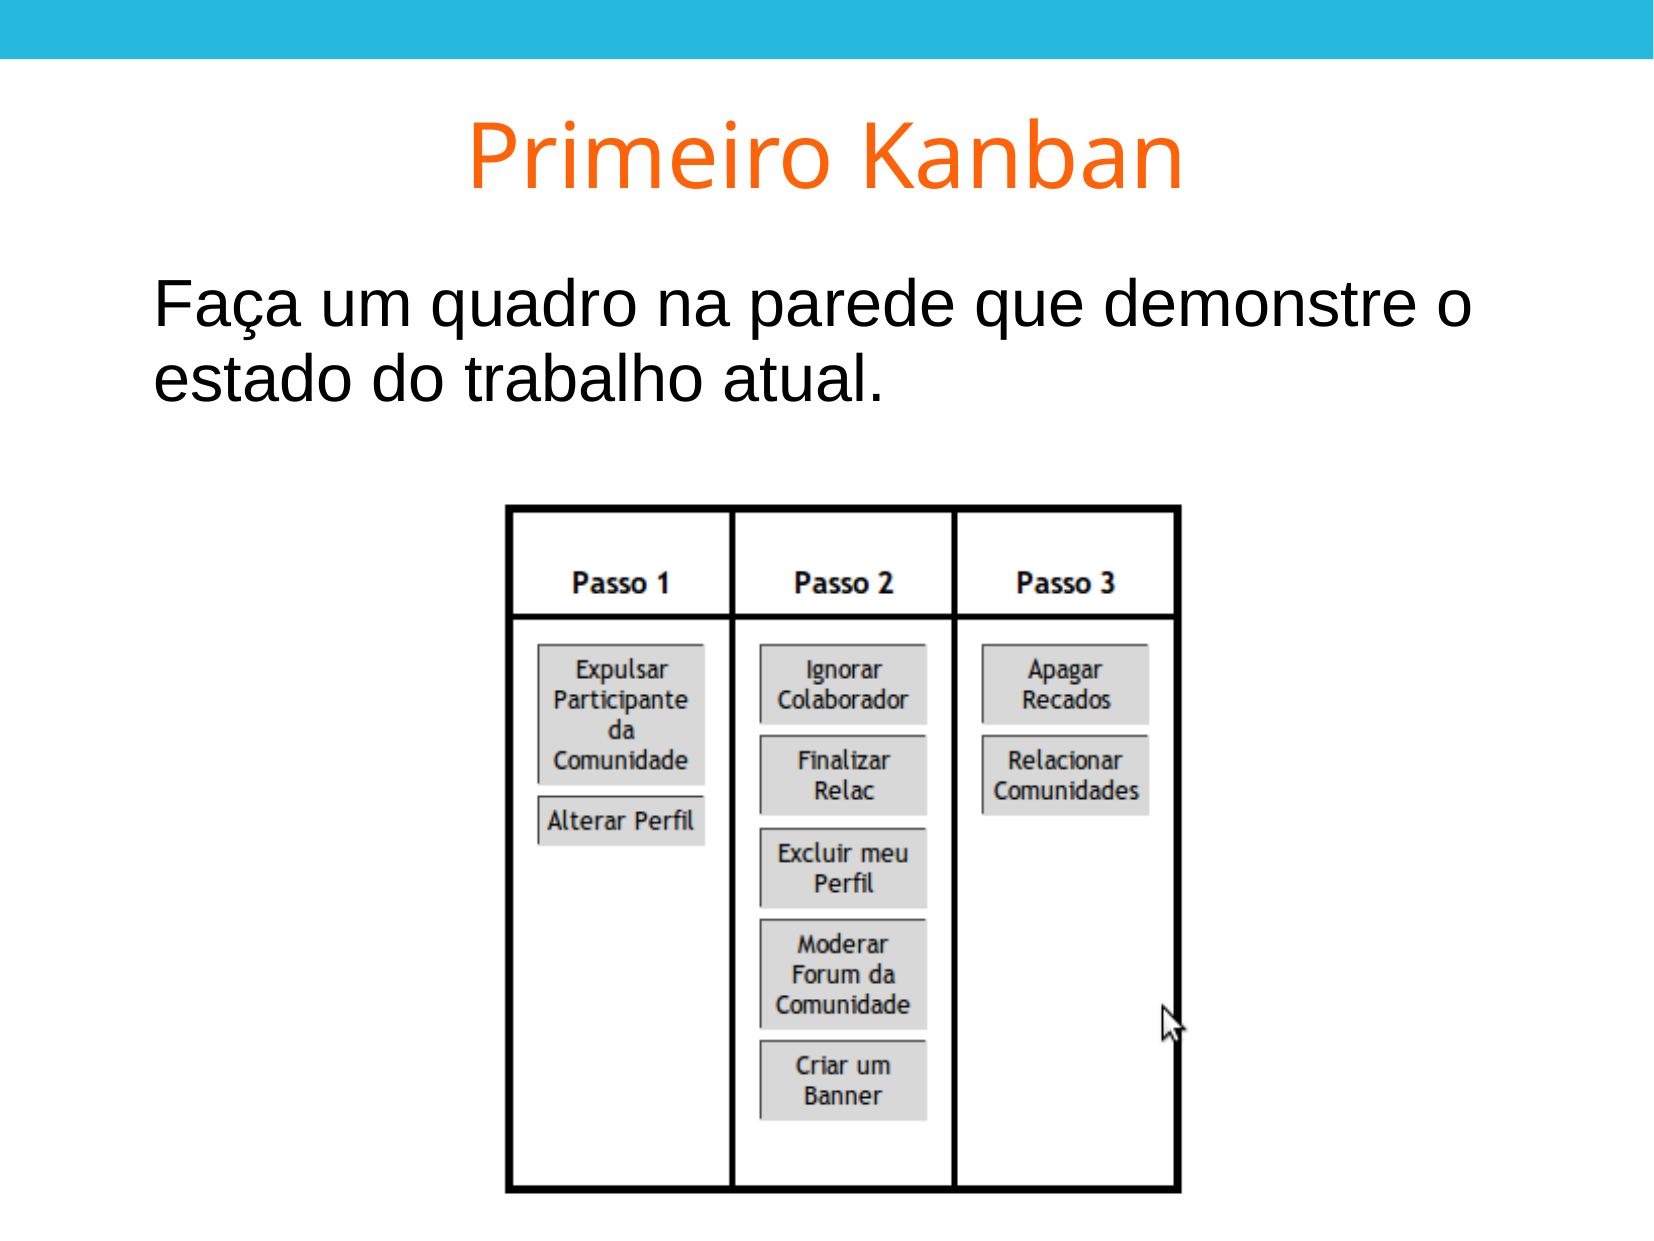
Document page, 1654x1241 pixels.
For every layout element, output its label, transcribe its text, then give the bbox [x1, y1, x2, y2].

picture [413, 418, 1322, 1241]
list Faça um quadro na parede que demonstre o estado do trabalho atual. [82, 265, 1571, 1182]
title Primeiro Kanban [82, 49, 1571, 257]
